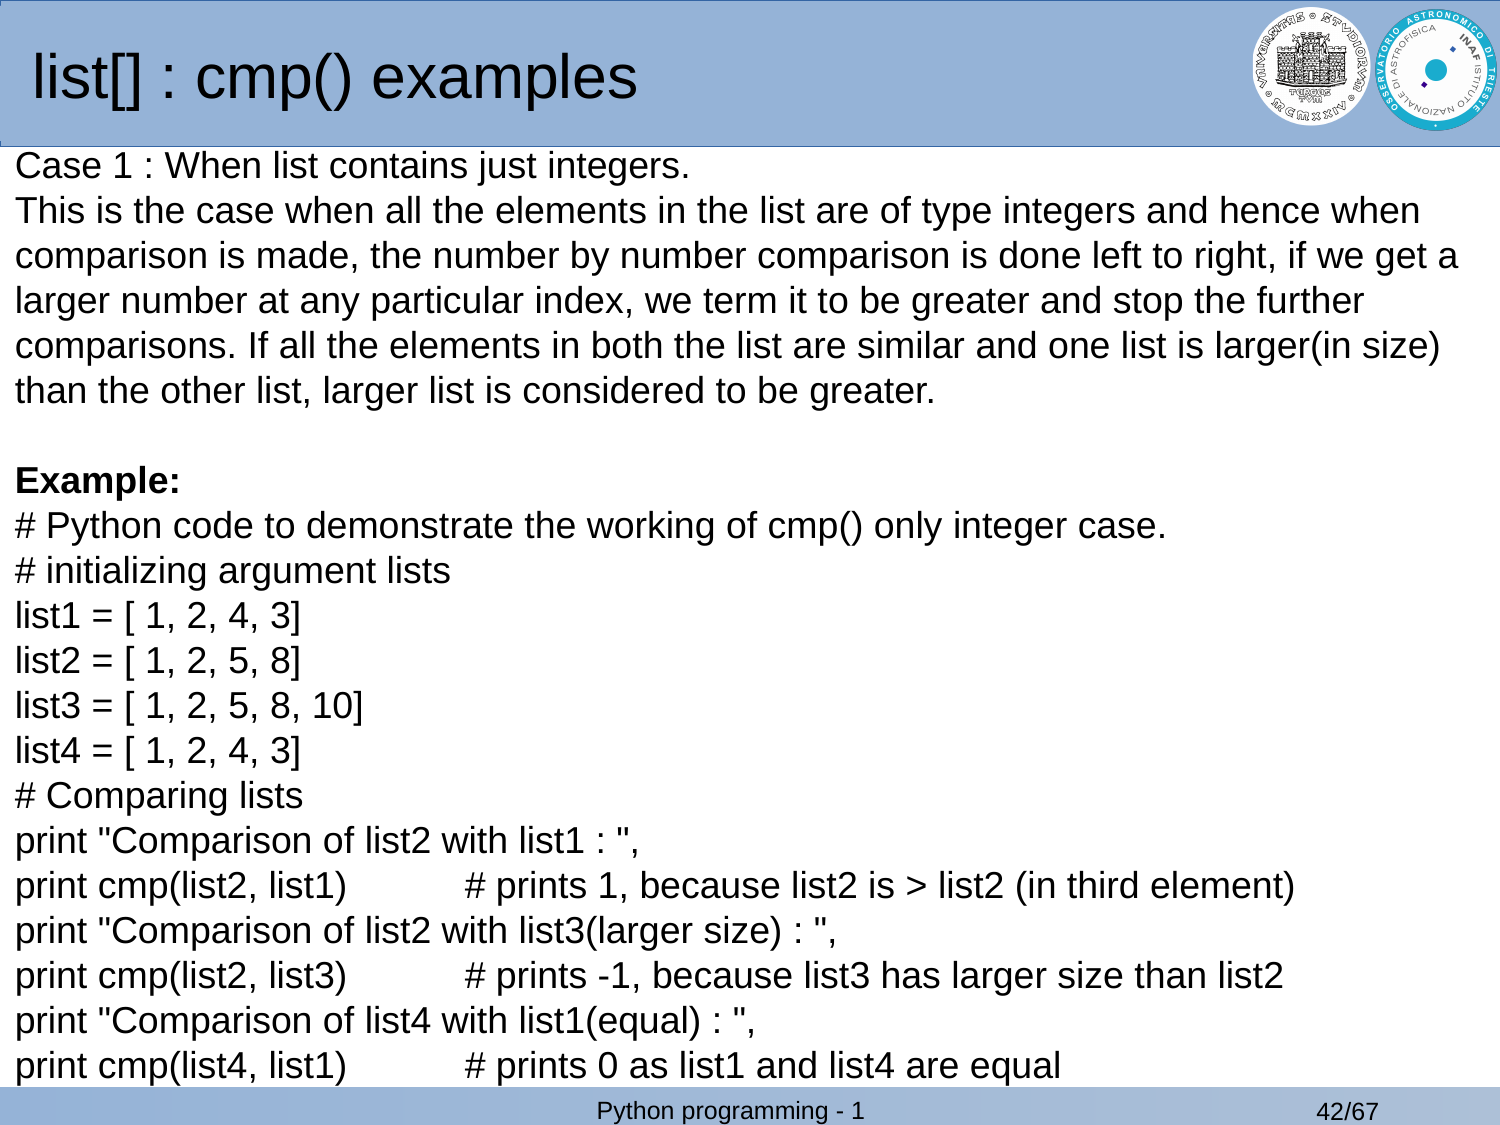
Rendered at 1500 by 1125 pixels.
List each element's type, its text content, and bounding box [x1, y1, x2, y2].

picture [1253, 0, 1500, 156]
text_box list[] : cmp() examples [0, 5, 1253, 133]
list Case 1 : When list contains just integers. This is the case when all the elements in the list are of type integers and hence when comparison is made, the number by number comparison is done left to right, if we get a larger number at any particular index, we term it to be greater and stop the further comparisons. If all the elements in both the list are similar and one list is larger(in size) than the other list, larger list is considered to be greater. Example: # Python code to demonstrate the working of cmp() only integer case. # initializing argument lists list1 = [ 1, 2, 4, 3] list2 = [ 1, 2, 5, 8] list3 = [ 1, 2, 5, 8, 10] list4 = [ 1, 2, 4, 3] # Comparing lists print "Comparison of list2 with list1 : ", print cmp(list2, list1) # prints 1, because list2 is > list2 (in third element) print "Comparison of list2 with list3(larger size) : ", print cmp(list2, list3) # prints -1, because list3 has larger size than list2 print "Comparison of list4 with list1(equal) : ", print cmp(list4, list1) # prints 0 as list1 and list4 are equal [0, 133, 1491, 1035]
